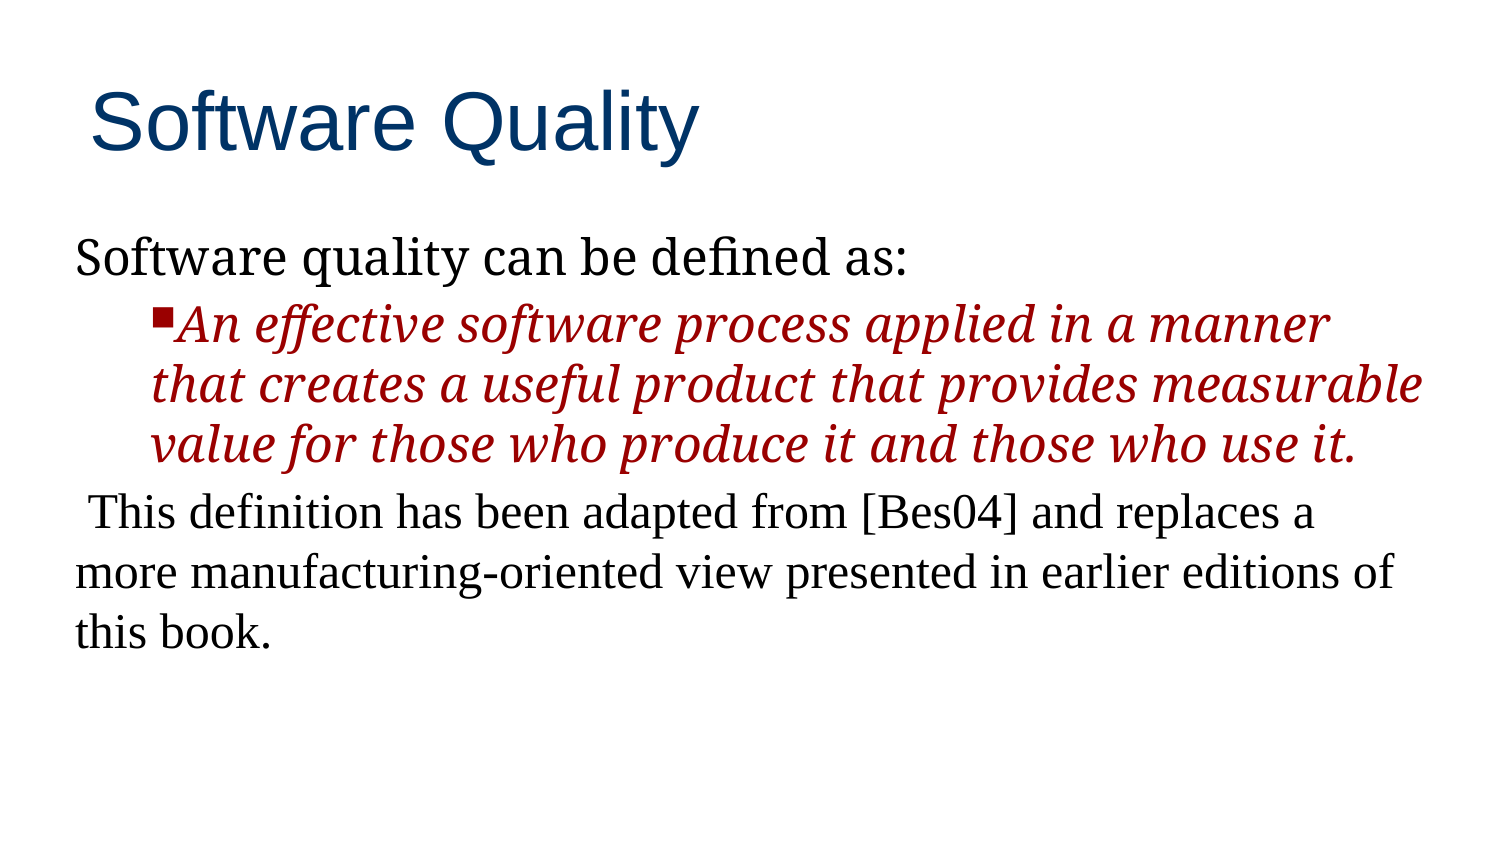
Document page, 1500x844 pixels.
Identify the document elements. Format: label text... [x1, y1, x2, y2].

title Software Quality [75, 33, 1425, 175]
subtitle Software quality can be defined as: An effective software process applied in a manner that creates a useful product that provides measurable value for those who produce it and those who use it. This definition has been adapted from [Bes04] and replaces a more manufacturing-oriented view presented in earlier editions of this book. [75, 197, 1425, 687]
